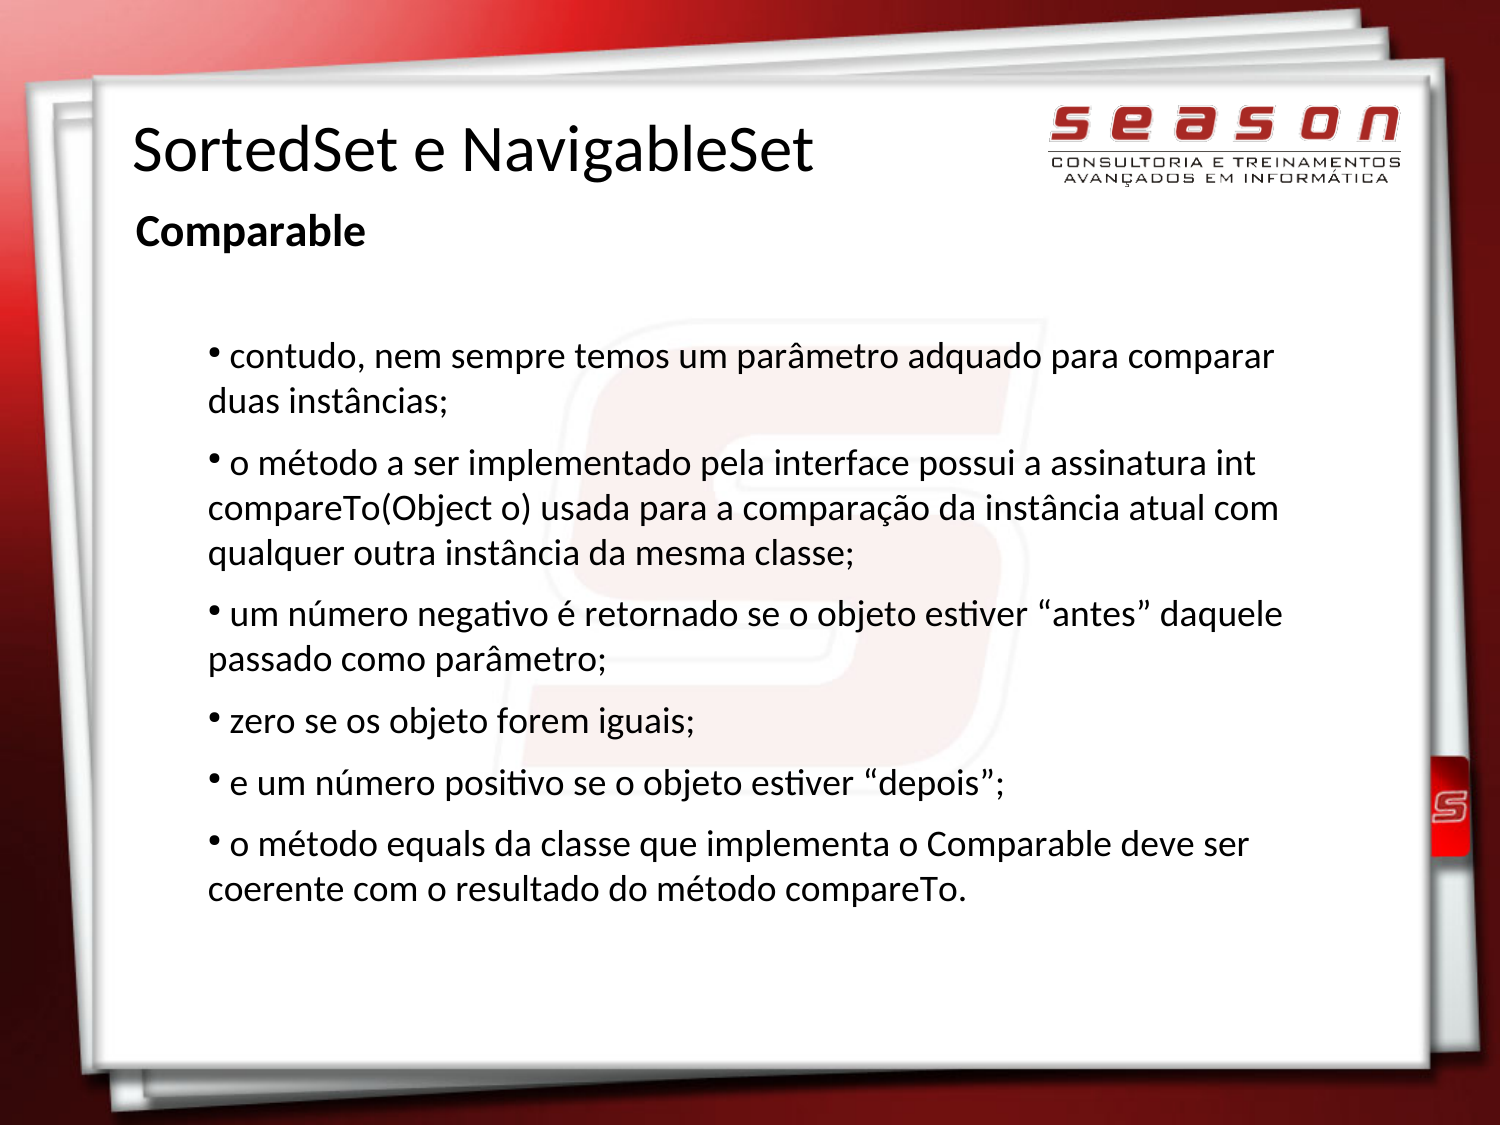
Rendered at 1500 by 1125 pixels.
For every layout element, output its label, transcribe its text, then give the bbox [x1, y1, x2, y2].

text_box Comparable [135, 200, 1246, 256]
text_box contudo, nem sempre temos um parâmetro adquado para comparar duas instâncias; o método a ser implementado pela interface possui a assinatura int compareTo(Object o) usada para a comparação da instância atual com qualquer outra instância da mesma classe; um número negativo é retornado se o objeto estiver “antes” daquele passado como parâmetro; zero se os objeto forem iguais; e um número positivo se o objeto estiver “depois”; o método equals da classe que implementa o Comparable deve ser coerente com o resultado do método compareTo. [207, 285, 1328, 955]
picture [0, 0, 1500, 1125]
title SortedSet e NavigableSet [118, 33, 1394, 257]
